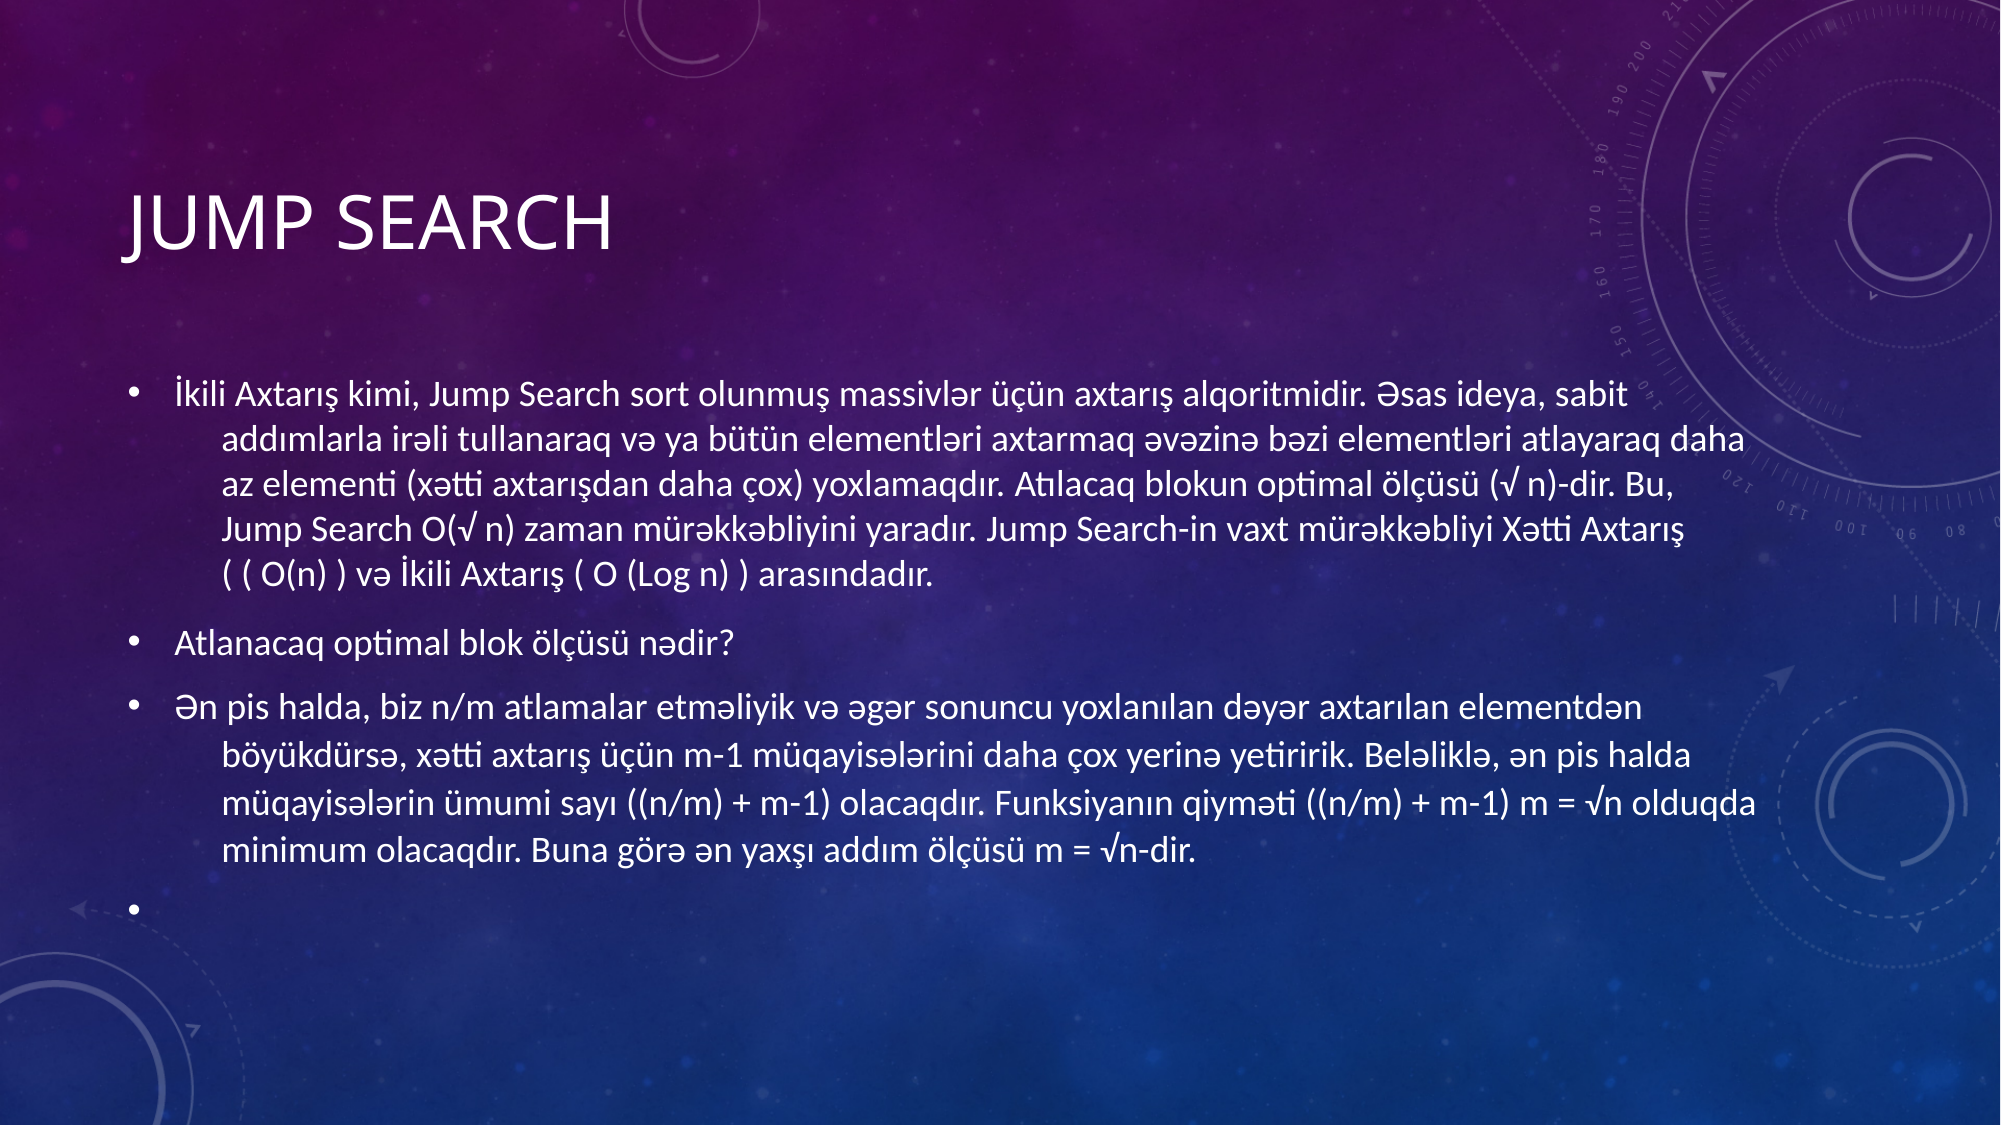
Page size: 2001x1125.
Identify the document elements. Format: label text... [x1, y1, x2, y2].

list İkili Axtarış kimi, Jump Search sort olunmuş massivlər üçün axtarış alqoritmidir. Əsas ideya, sabit addımlarla irəli tullanaraq və ya bütün elementləri axtarmaq əvəzinə bəzi elementləri atlayaraq daha az elementi (xətti axtarışdan daha çox) yoxlamaqdır. Atılacaq blokun optimal ölçüsü (√ n)-dir. Bu, Jump Search O(√ n) zaman mürəkkəbliyini yaradır. Jump Search-in vaxt mürəkkəbliyi Xətti Axtarış ( ( O(n) ) və İkili Axtarış ( O (Log n) ) arasındadır. Atlanacaq optimal blok ölçüsü nədir? Ən pis halda, biz n/m atlamalar etməliyik və əgər sonuncu yoxlanılan dəyər axtarılan elementdən böyükdürsə, xətti axtarış üçün m-1 müqayisələrini daha çox yerinə yetiririk. Beləliklə, ən pis halda müqayisələrin ümumi sayı ((n/m) + m-1) olacaqdır. Funksiyanın qiyməti ((n/m) + m-1) m = √n olduqda minimum olacaqdır. Buna görə ən yaxşı addım ölçüsü m = √n-dir. [112, 351, 1775, 950]
title Jump search [112, 99, 1775, 339]
